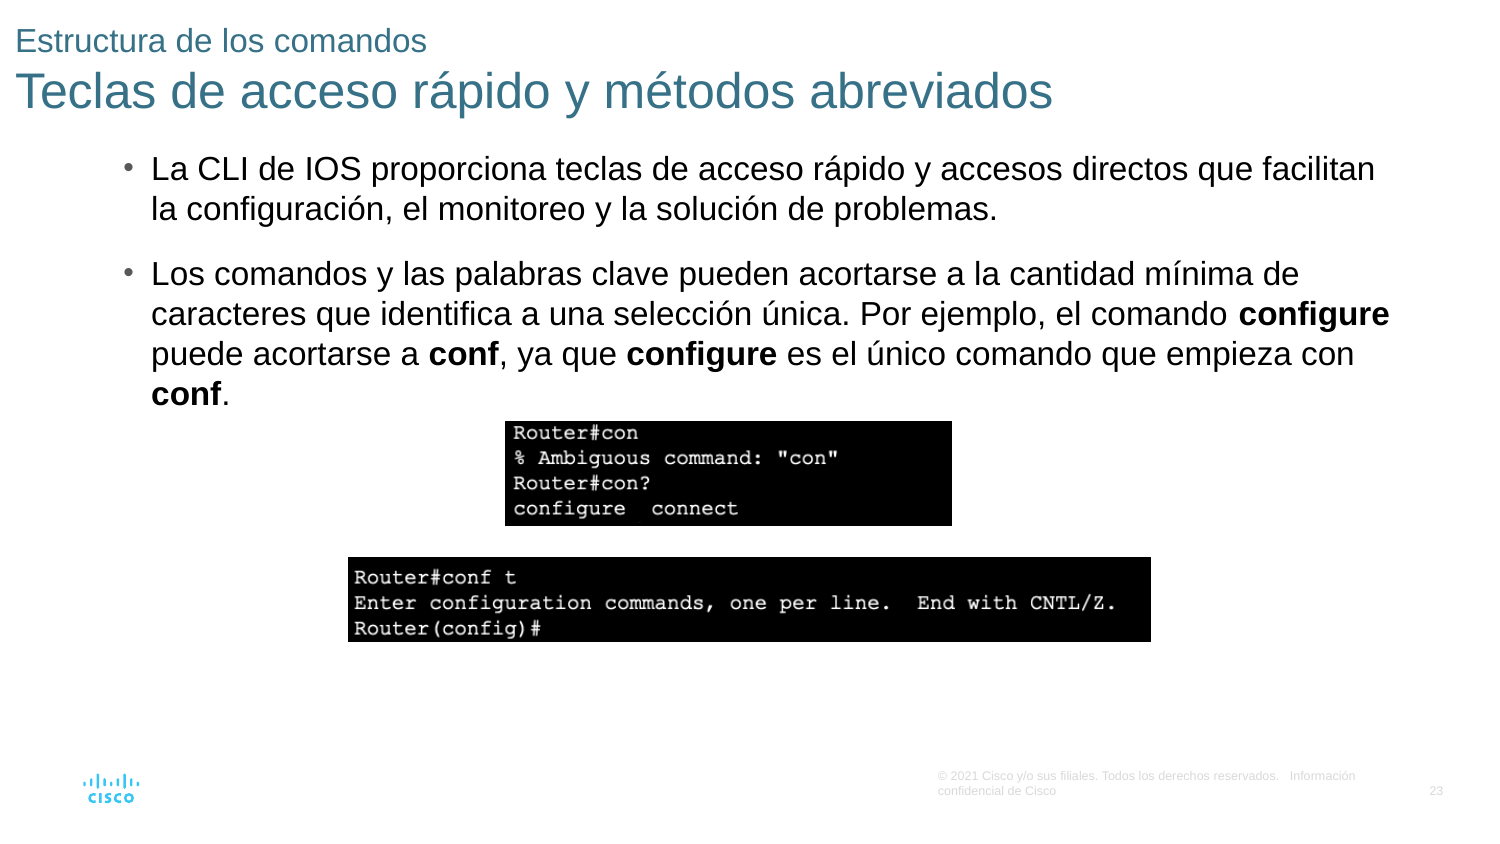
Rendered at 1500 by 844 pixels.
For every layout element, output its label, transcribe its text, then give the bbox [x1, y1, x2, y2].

picture [348, 557, 1151, 642]
title Estructura de los comandos Teclas de acceso rápido y métodos abreviados [0, 6, 1500, 131]
list La CLI de IOS proporciona teclas de acceso rápido y accesos directos que facilitan la configuración, el monitoreo y la solución de problemas. Los comandos y las palabras clave pueden acortarse a la cantidad mínima de caracteres que identifica a una selección única. Por ejemplo, el comando configure puede acortarse a conf, ya que configure es el único comando que empieza con conf. [108, 139, 1439, 380]
picture [505, 421, 952, 527]
